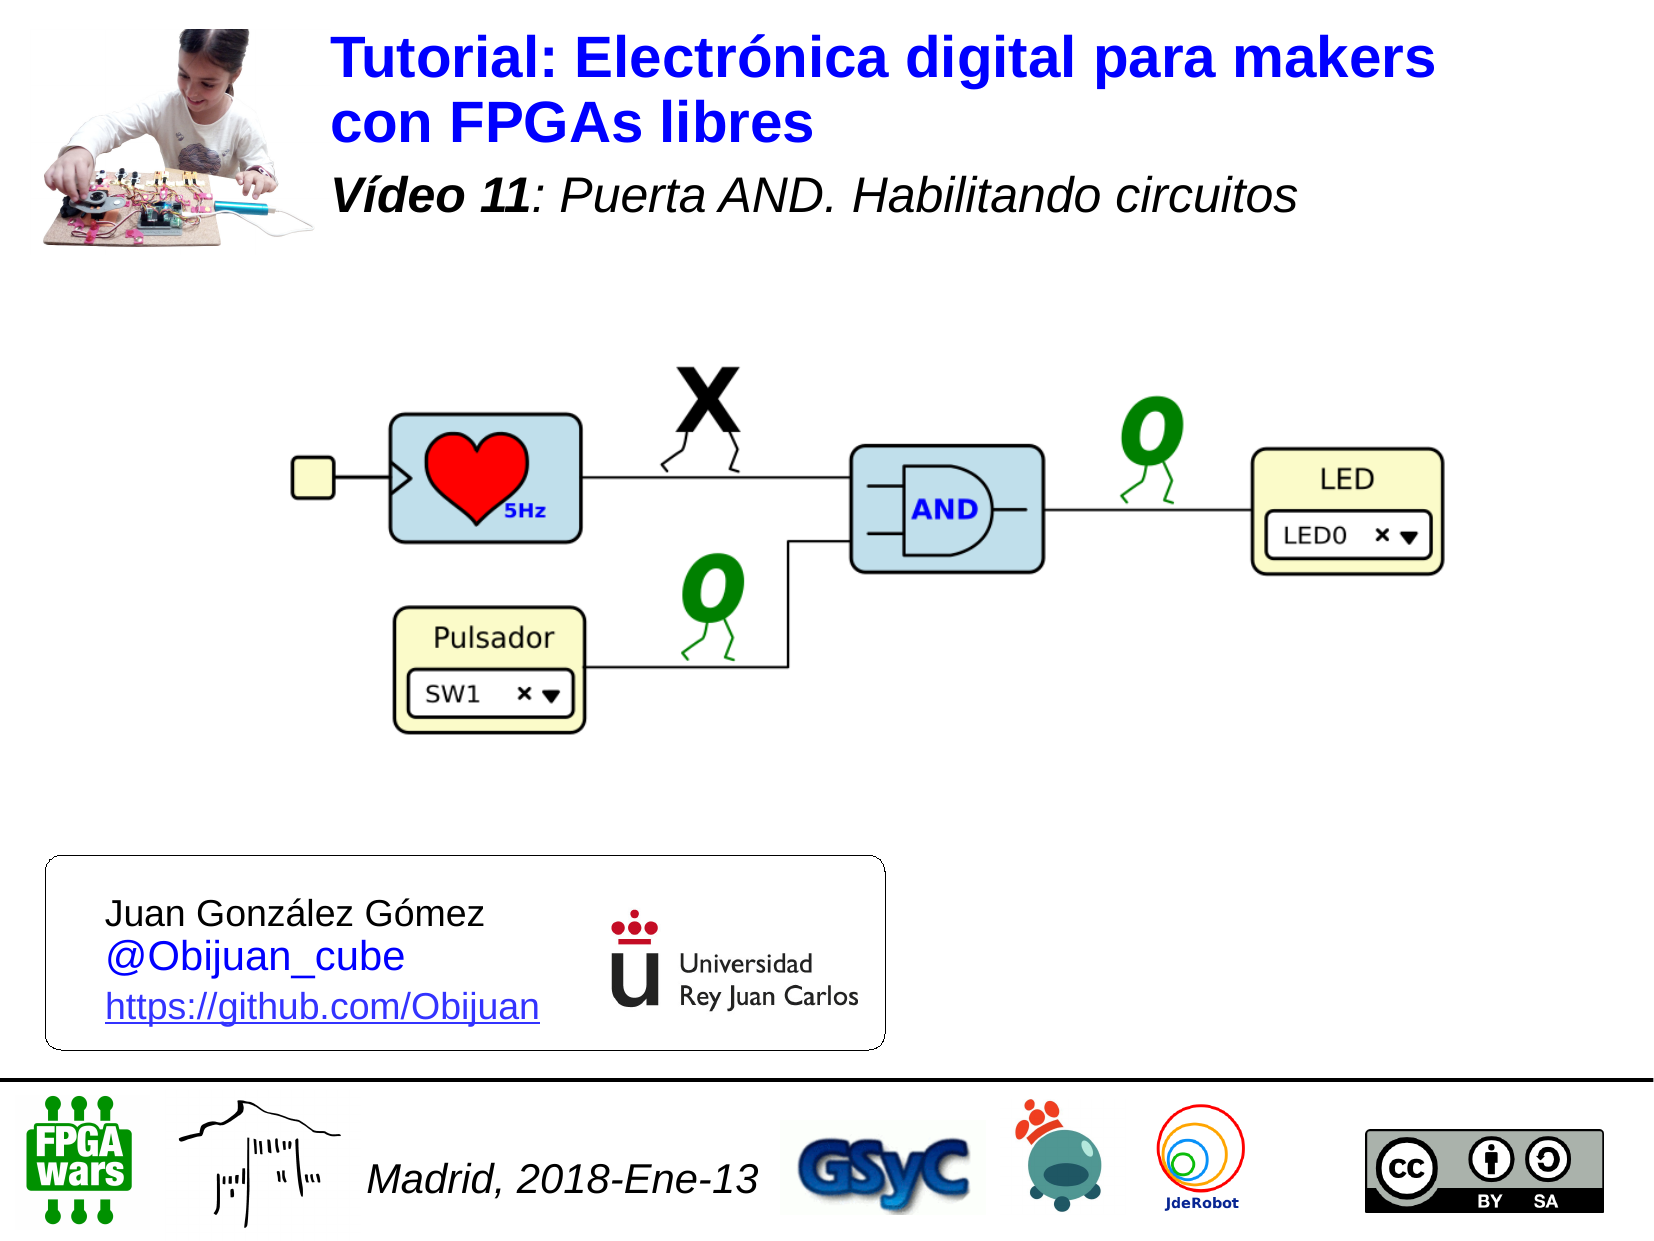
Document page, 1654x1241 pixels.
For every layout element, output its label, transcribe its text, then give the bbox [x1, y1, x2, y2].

picture [780, 1120, 986, 1216]
picture [15, 1095, 150, 1231]
text_box Juan González Gómez [90, 885, 601, 946]
text_box @Obijuan_cube [90, 925, 451, 1001]
text_box Madrid, 2018-Ene-13 [360, 1155, 766, 1203]
picture [1000, 1099, 1126, 1216]
text_box Vídeo 11: Puerta AND. Habilitando circuitos [330, 139, 1336, 251]
picture [1140, 1094, 1261, 1216]
picture [30, 29, 331, 256]
picture [1365, 1120, 1604, 1221]
picture [236, 291, 1516, 796]
picture [165, 1089, 361, 1241]
title Tutorial: Electrónica digital para makers con FPGAs libres [330, 15, 1471, 166]
text_box [45, 855, 886, 1051]
picture [595, 899, 871, 1021]
text_box https://github.com/Obijuan [90, 978, 556, 1036]
